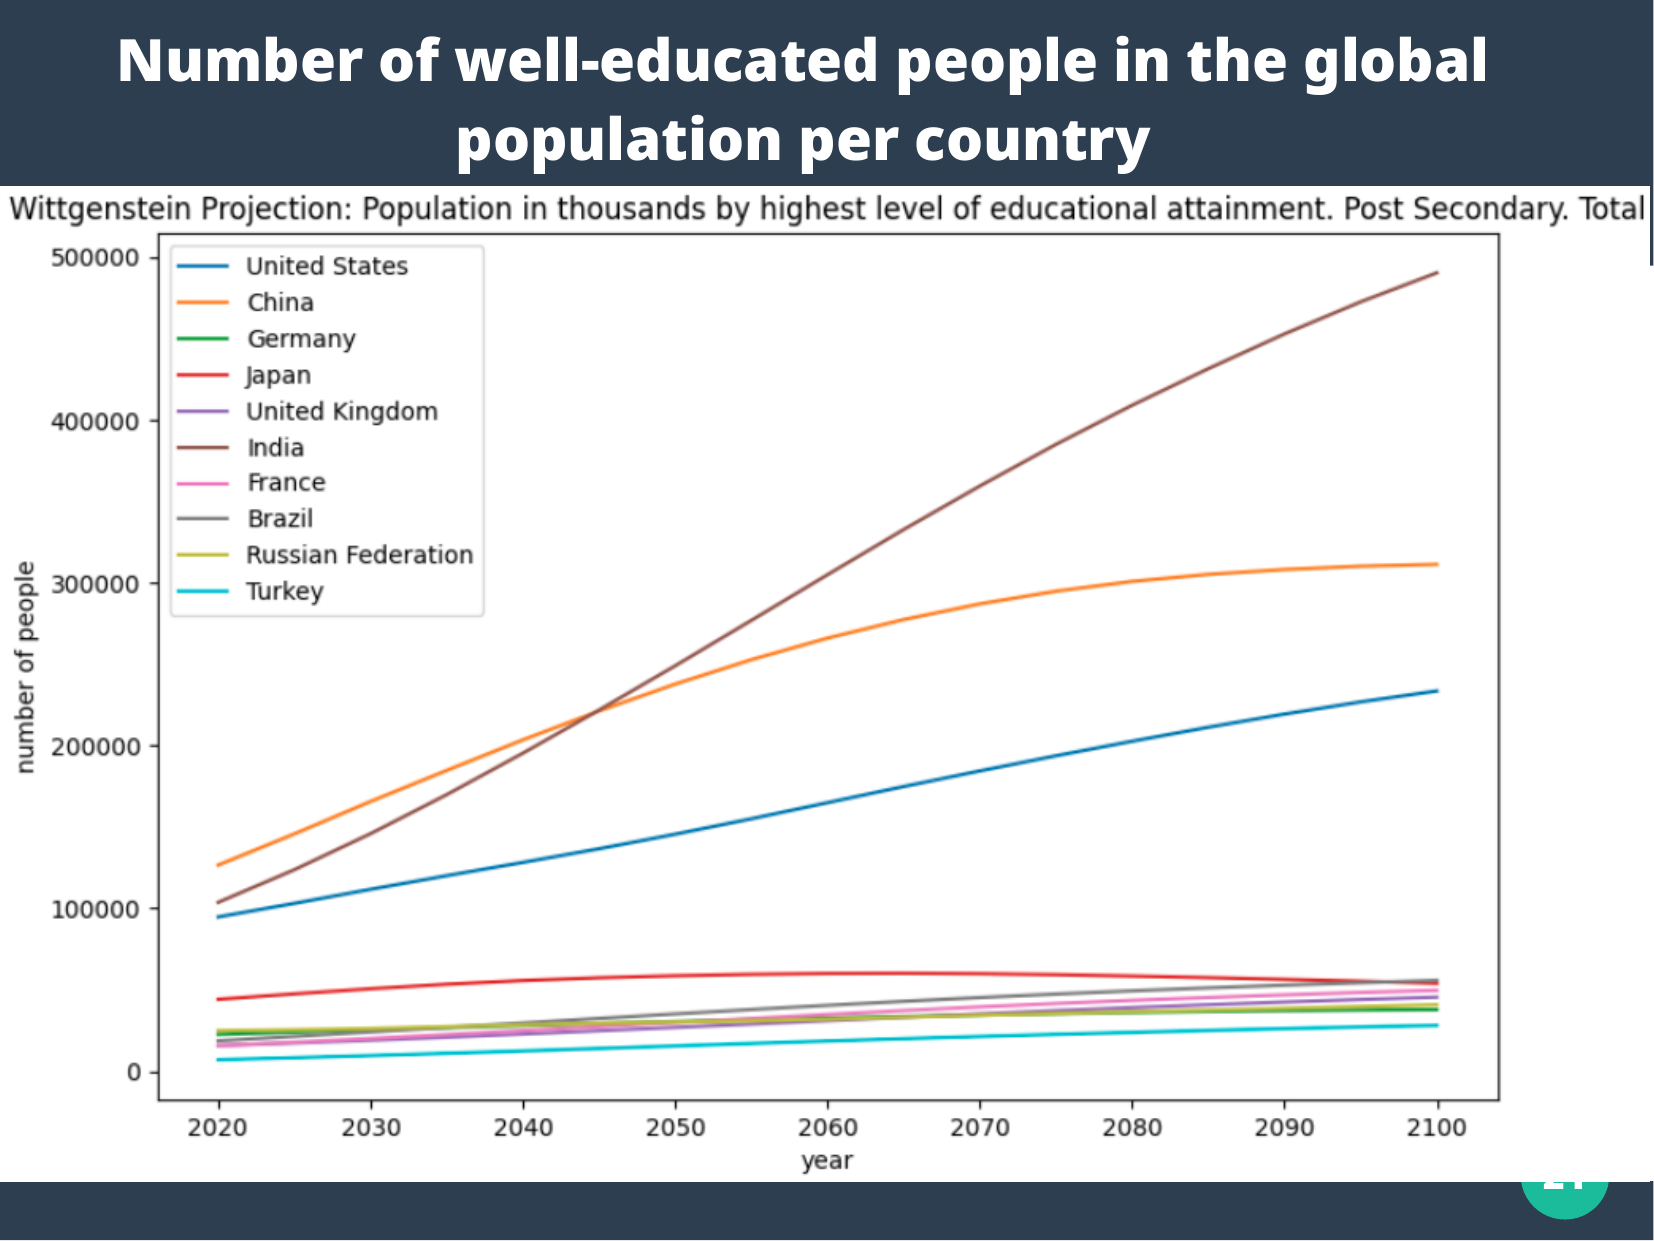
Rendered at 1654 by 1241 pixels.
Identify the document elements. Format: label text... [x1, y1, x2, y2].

title Number of well-educated people in the global population per country [35, 19, 1571, 178]
picture [0, 186, 1650, 1182]
